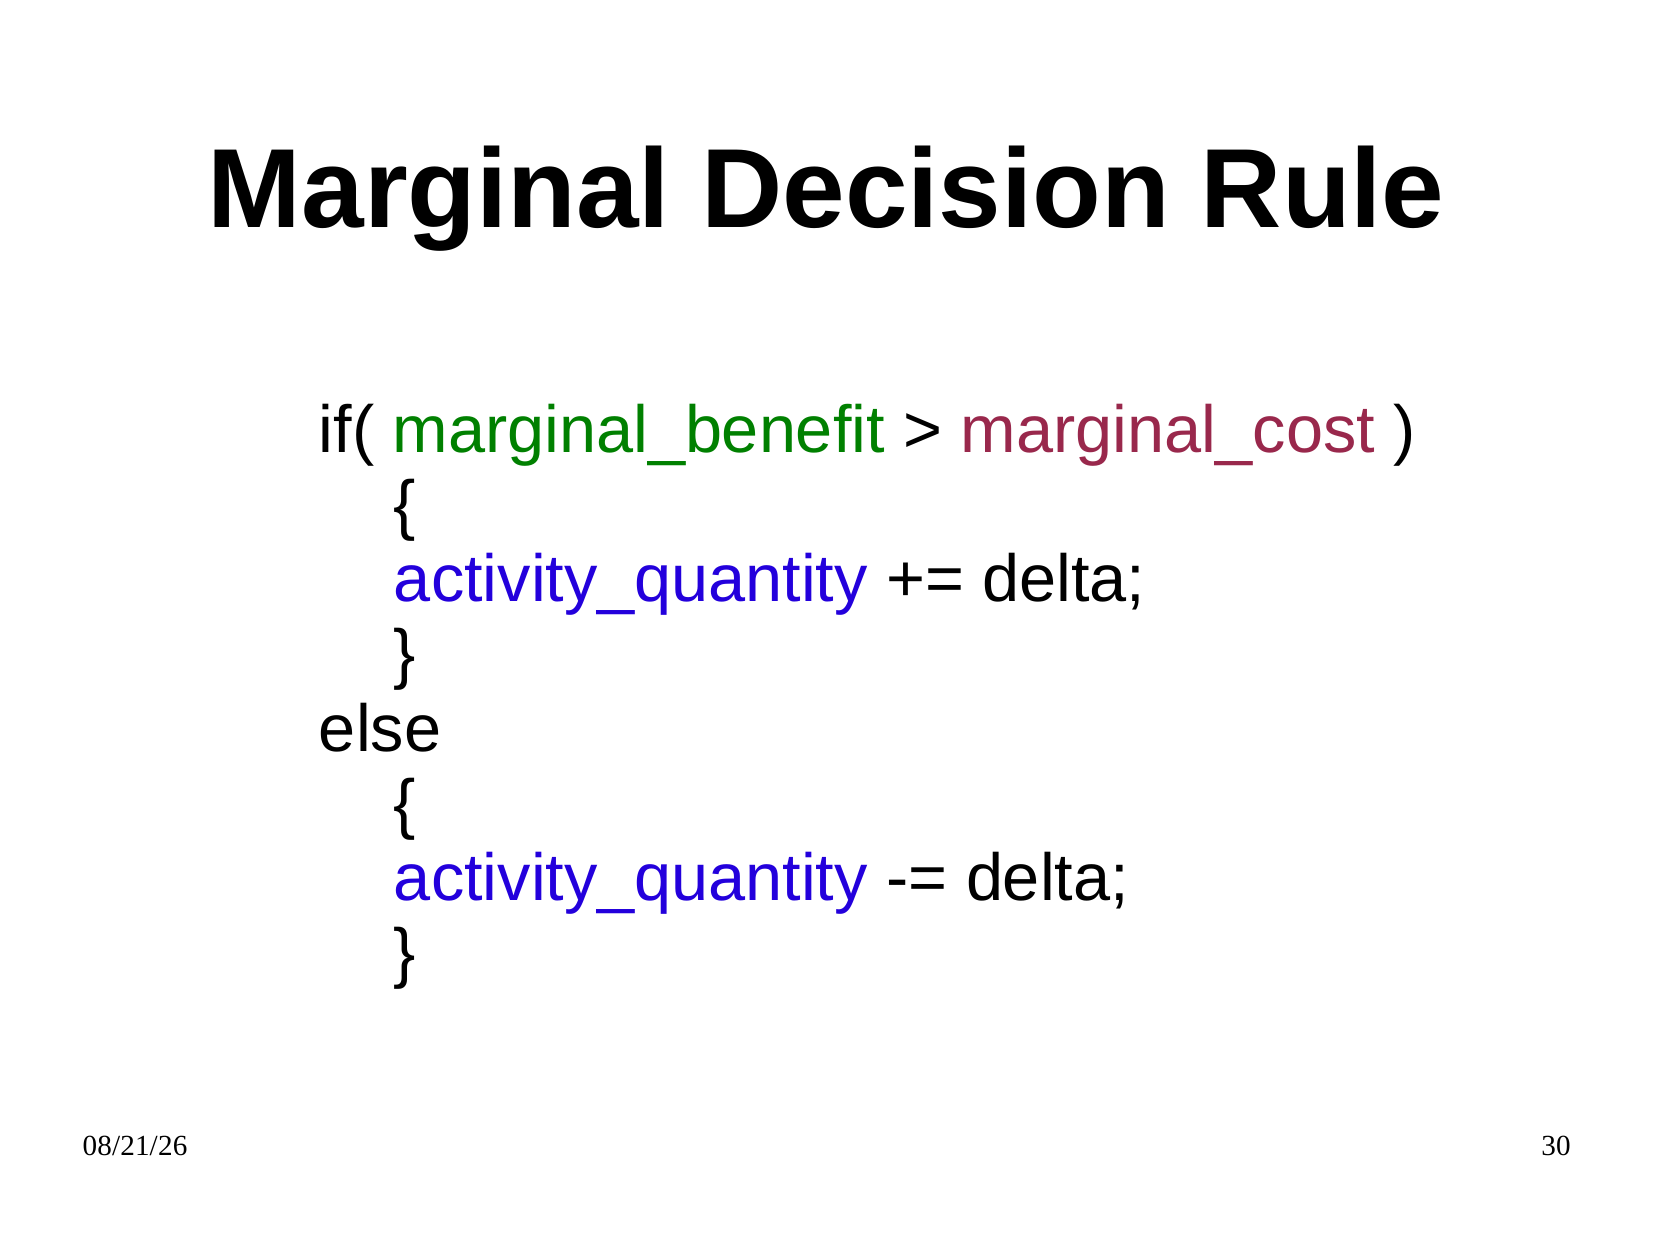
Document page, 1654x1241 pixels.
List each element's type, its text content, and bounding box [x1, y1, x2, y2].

title Marginal Decision Rule [82, 84, 1571, 292]
subtitle if( marginal_benefit > marginal_cost ) { activity_quantity += delta; } else { activity_quantity -= delta; } [318, 391, 1502, 1065]
